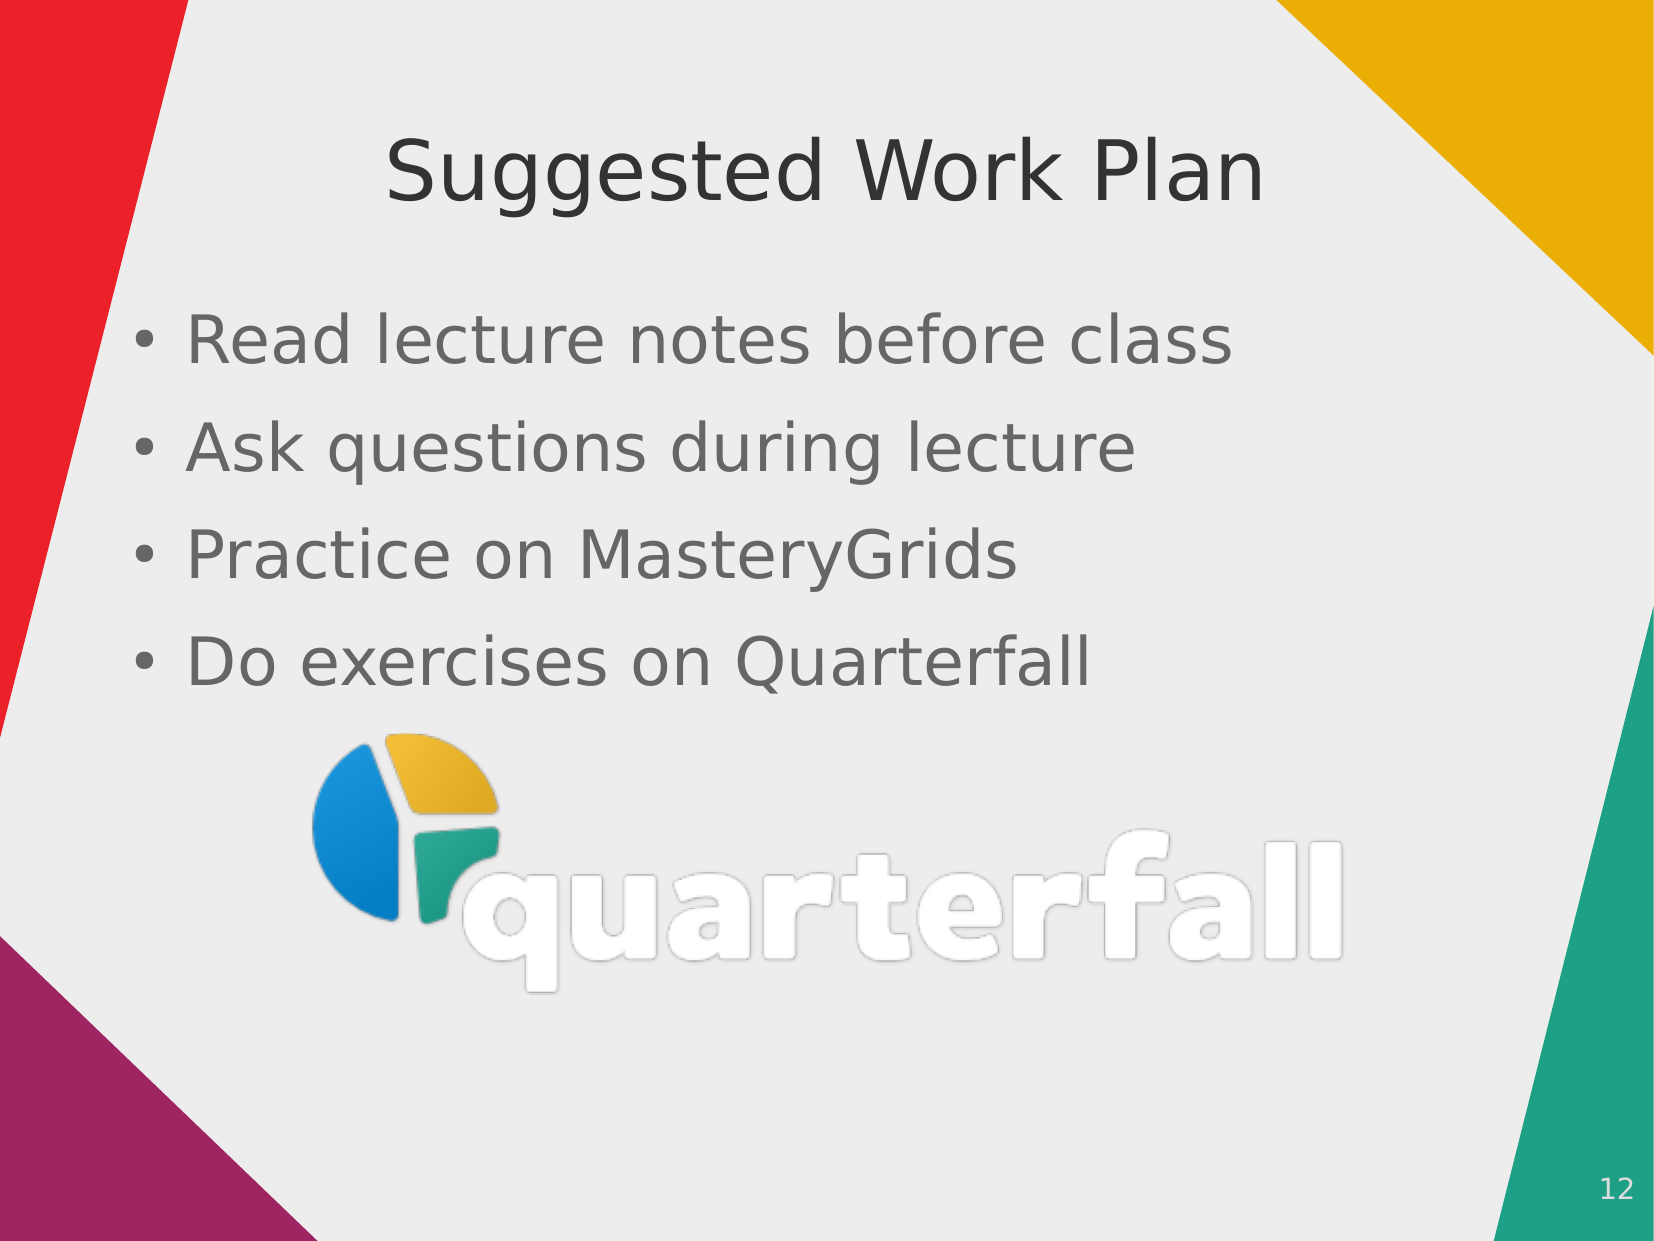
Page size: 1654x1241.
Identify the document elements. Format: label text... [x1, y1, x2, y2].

picture [307, 733, 1349, 995]
list Read lecture notes before class Ask questions during lecture Practice on MasteryGrids Do exercises on Quarterfall [114, 302, 1539, 1033]
title Suggested Work Plan [114, 73, 1539, 271]
